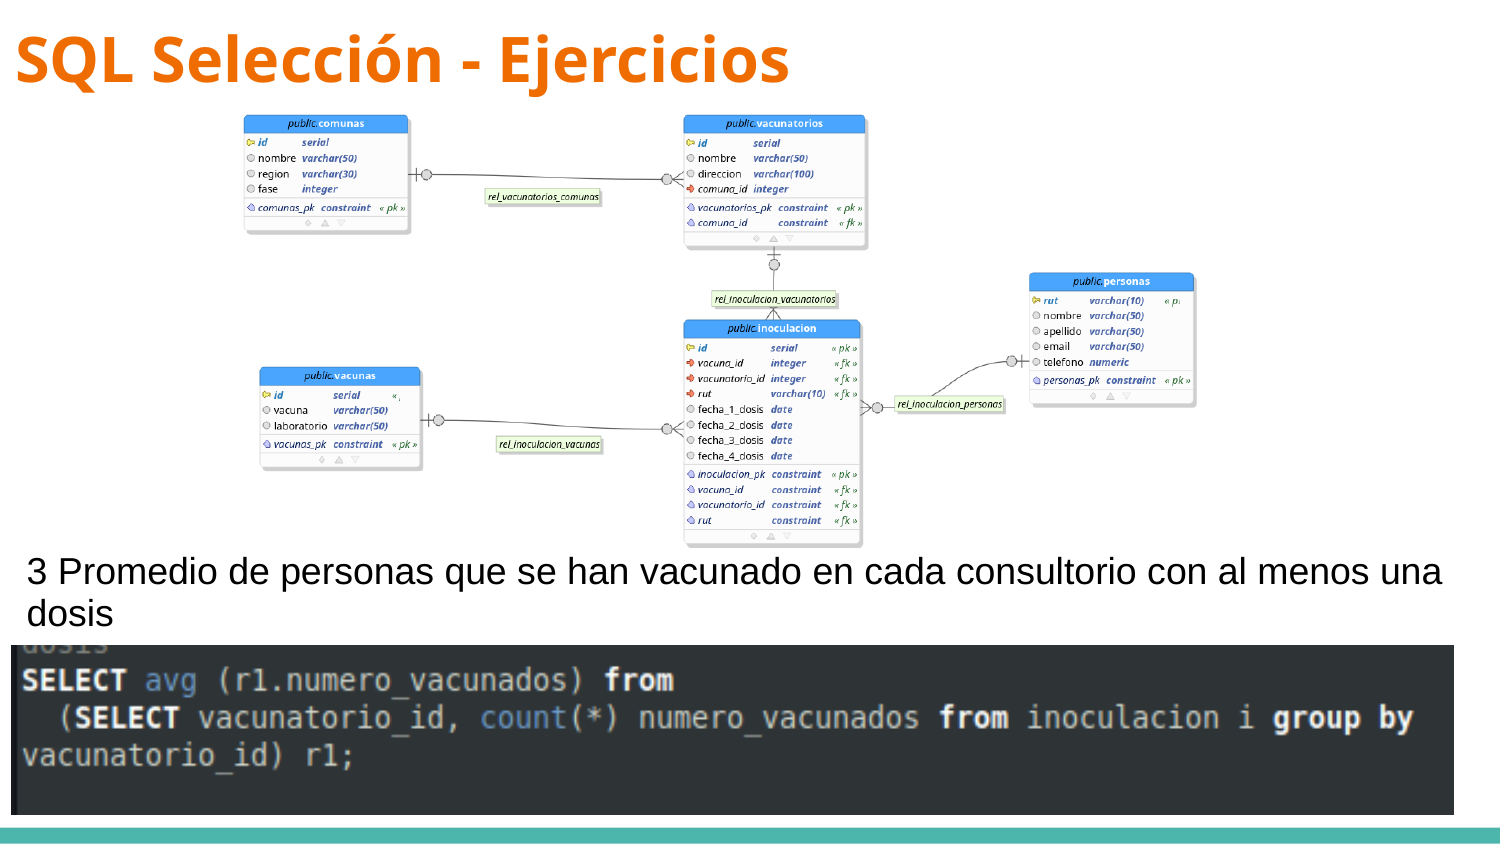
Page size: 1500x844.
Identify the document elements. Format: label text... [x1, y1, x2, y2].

title SQL Selección - Ejercicios [0, 0, 1398, 116]
picture [236, 107, 1205, 556]
text_box 3 Promedio de personas que se han vacunado en cada consultorio con al menos una dosis [11, 543, 1489, 643]
picture [11, 645, 1454, 815]
